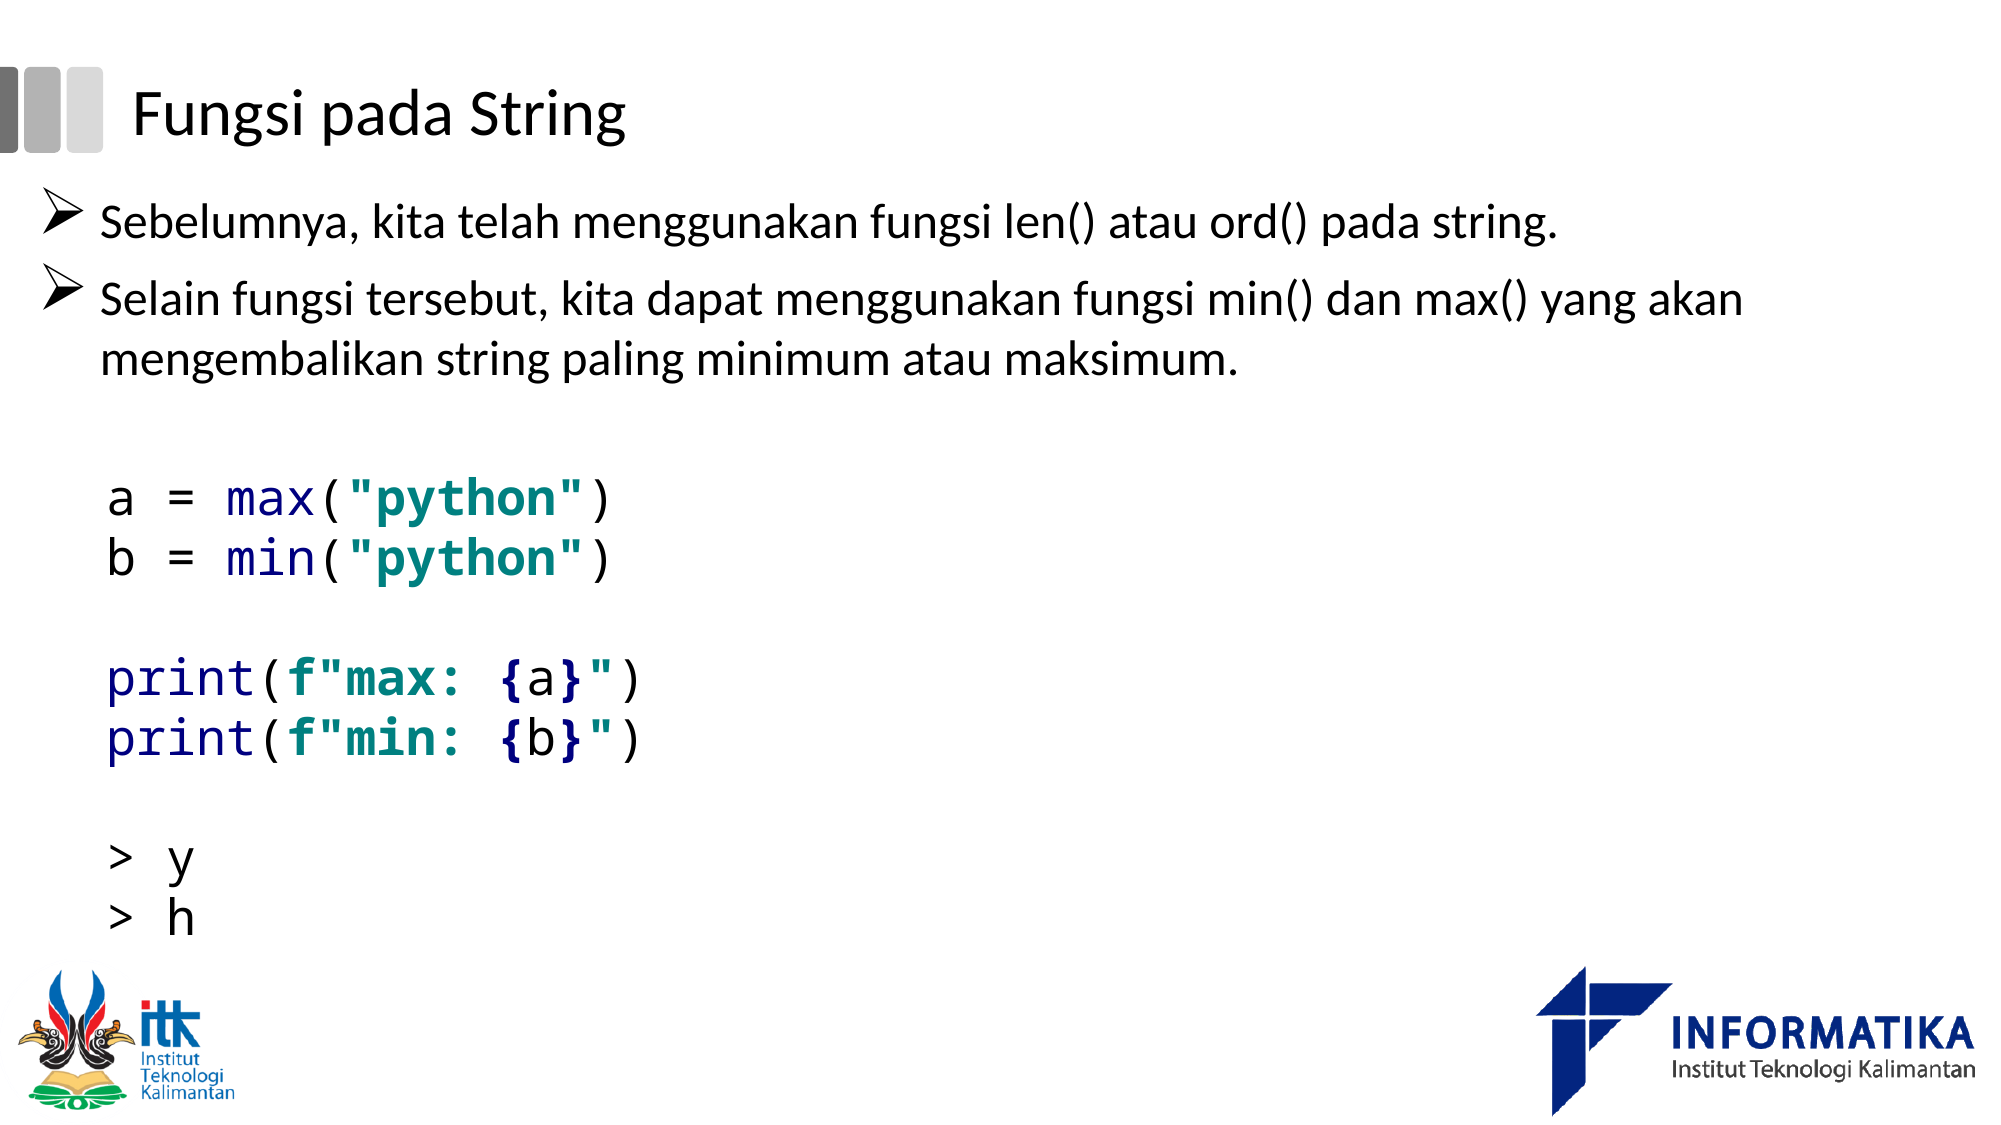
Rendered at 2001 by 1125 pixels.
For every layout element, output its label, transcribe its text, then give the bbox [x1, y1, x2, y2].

title Fungsi pada String [111, 57, 1837, 167]
picture [1534, 965, 1976, 1118]
text_box a = max("python") b = min("python") print(f"max: {a}") print(f"min: {b}") > y > h [86, 455, 832, 956]
text_box Sebelumnya, kita telah menggunakan fungsi len() atau ord() pada string. Selain fungsi tersebut, kita dapat menggunakan fungsi min() dan max() yang akan mengembalikan string paling minimum atau maksimum. [22, 181, 1965, 393]
picture [0, 935, 253, 1125]
